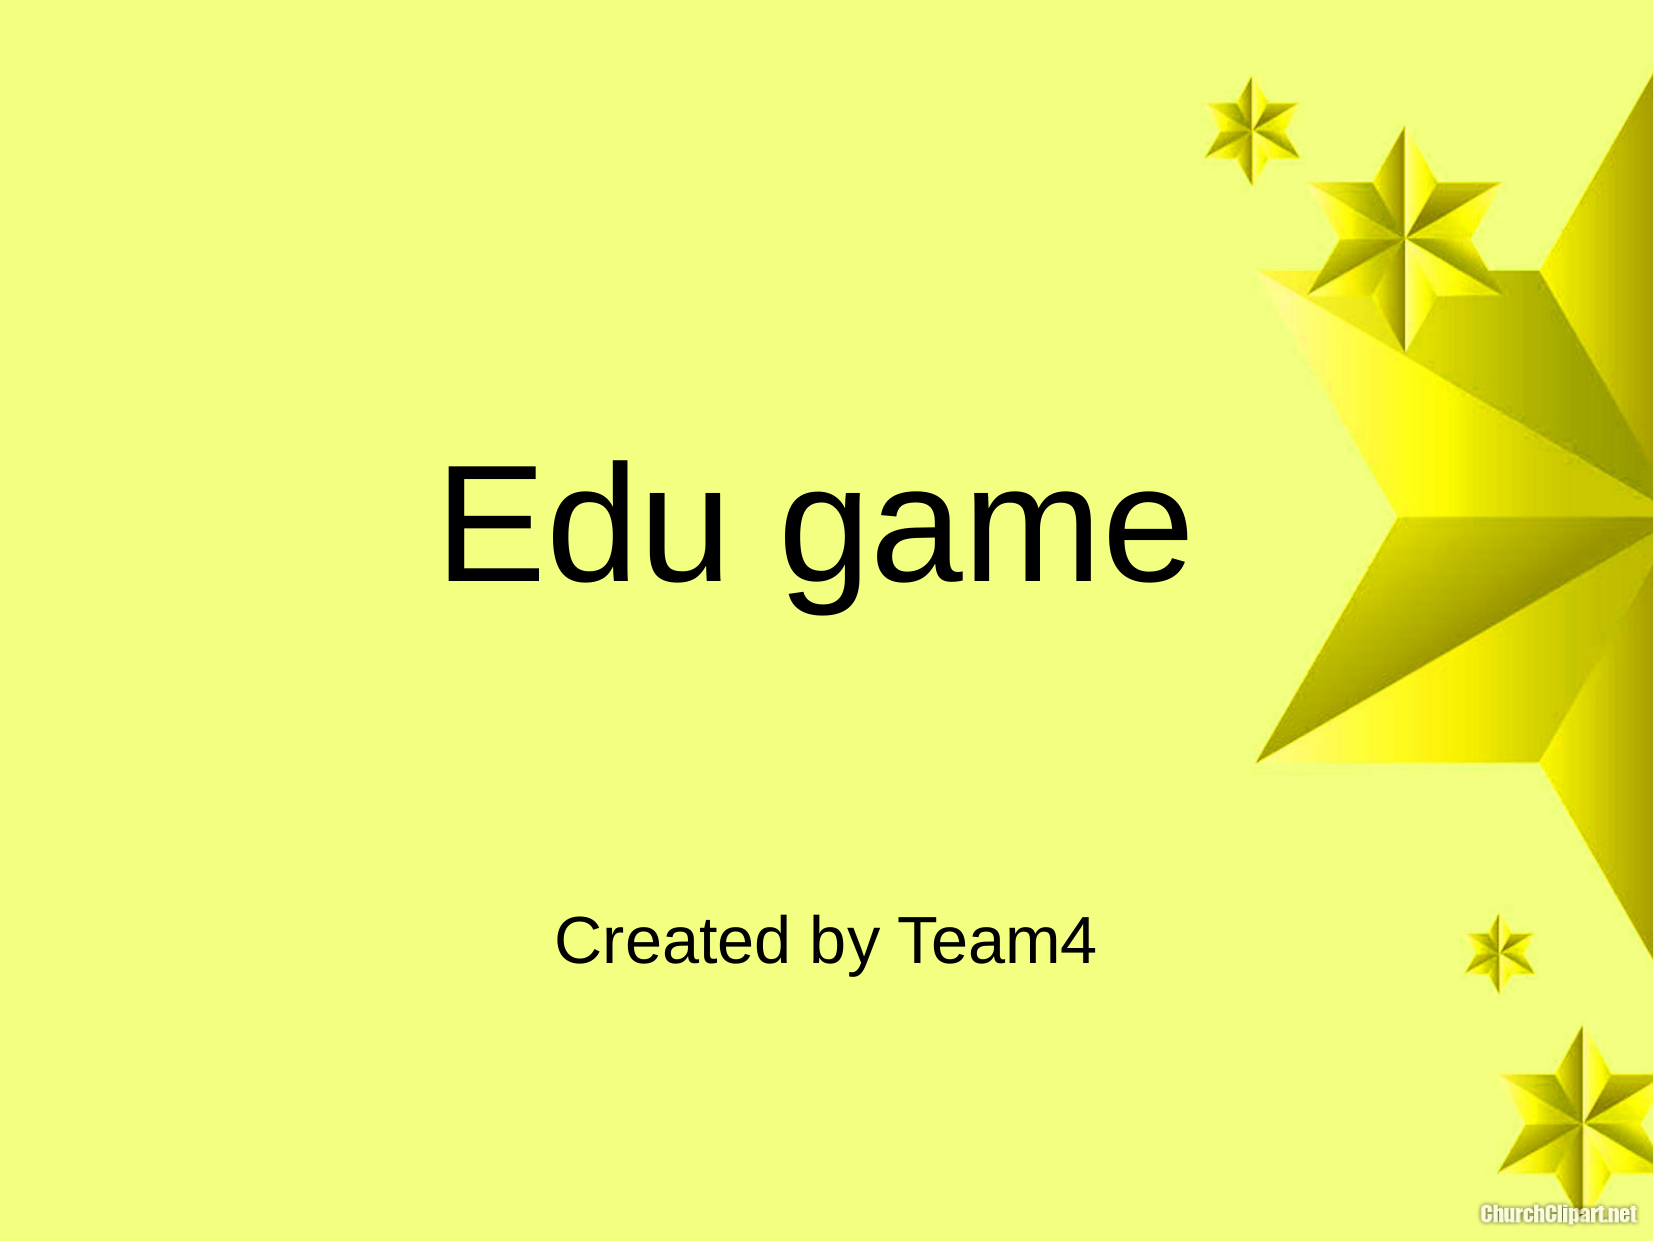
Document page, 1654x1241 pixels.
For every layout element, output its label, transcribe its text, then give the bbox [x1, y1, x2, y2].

title Edu game [71, 420, 1560, 628]
subtitle Created by Team4 [82, 870, 1571, 1010]
picture [0, 0, 1654, 1241]
